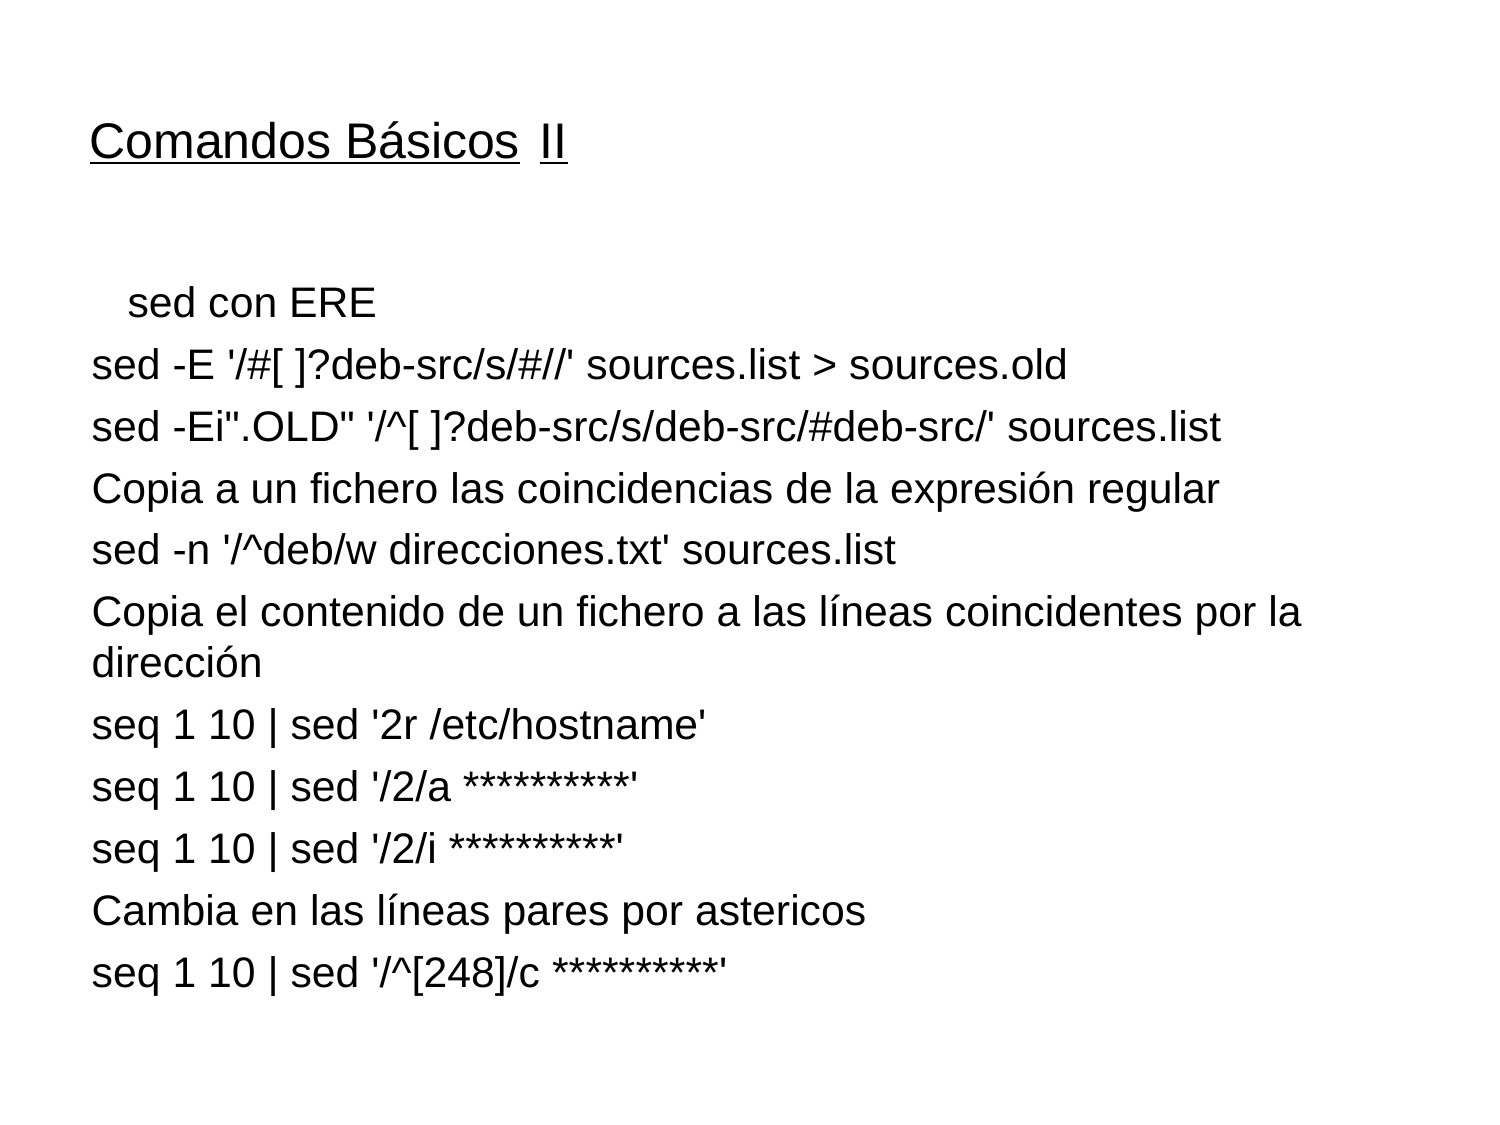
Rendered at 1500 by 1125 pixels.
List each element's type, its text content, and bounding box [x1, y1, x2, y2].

list sed con ERE sed -E '/#[ ]?deb-src/s/#//' sources.list > sources.old sed -Ei".OLD" '/^[ ]?deb-src/s/deb-src/#deb-src/' sources.list Copia a un fichero las coincidencias de la expresión regular sed -n '/^deb/w direcciones.txt' sources.list Copia el contenido de un fichero a las líneas coincidentes por la dirección seq 1 10 | sed '2r /etc/hostname' seq 1 10 | sed '/2/a **********' seq 1 10 | sed '/2/i **********' Cambia en las líneas pares por astericos seq 1 10 | sed '/^[248]/c **********' [76, 267, 1427, 1010]
title Comandos Básicos II [75, 45, 1426, 233]
